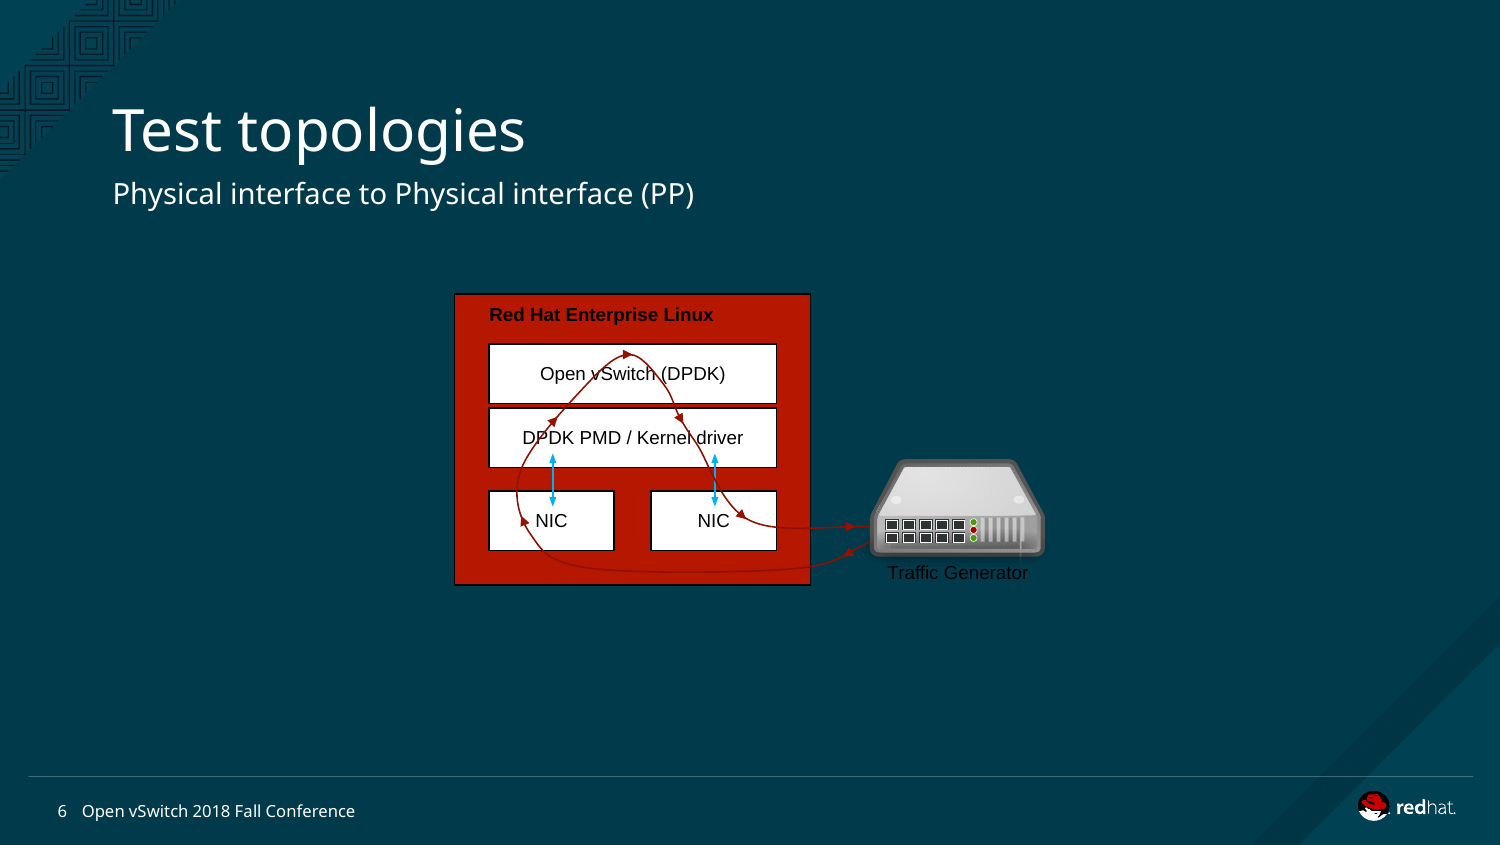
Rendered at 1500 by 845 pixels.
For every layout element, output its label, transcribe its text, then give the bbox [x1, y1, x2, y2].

subtitle Physical interface to Physical interface (PP) [112, 173, 1388, 237]
picture [455, 294, 812, 585]
picture [845, 549, 853, 556]
picture [846, 460, 1044, 556]
picture [99, 38, 103, 49]
title Test topologies [112, 0, 1388, 169]
